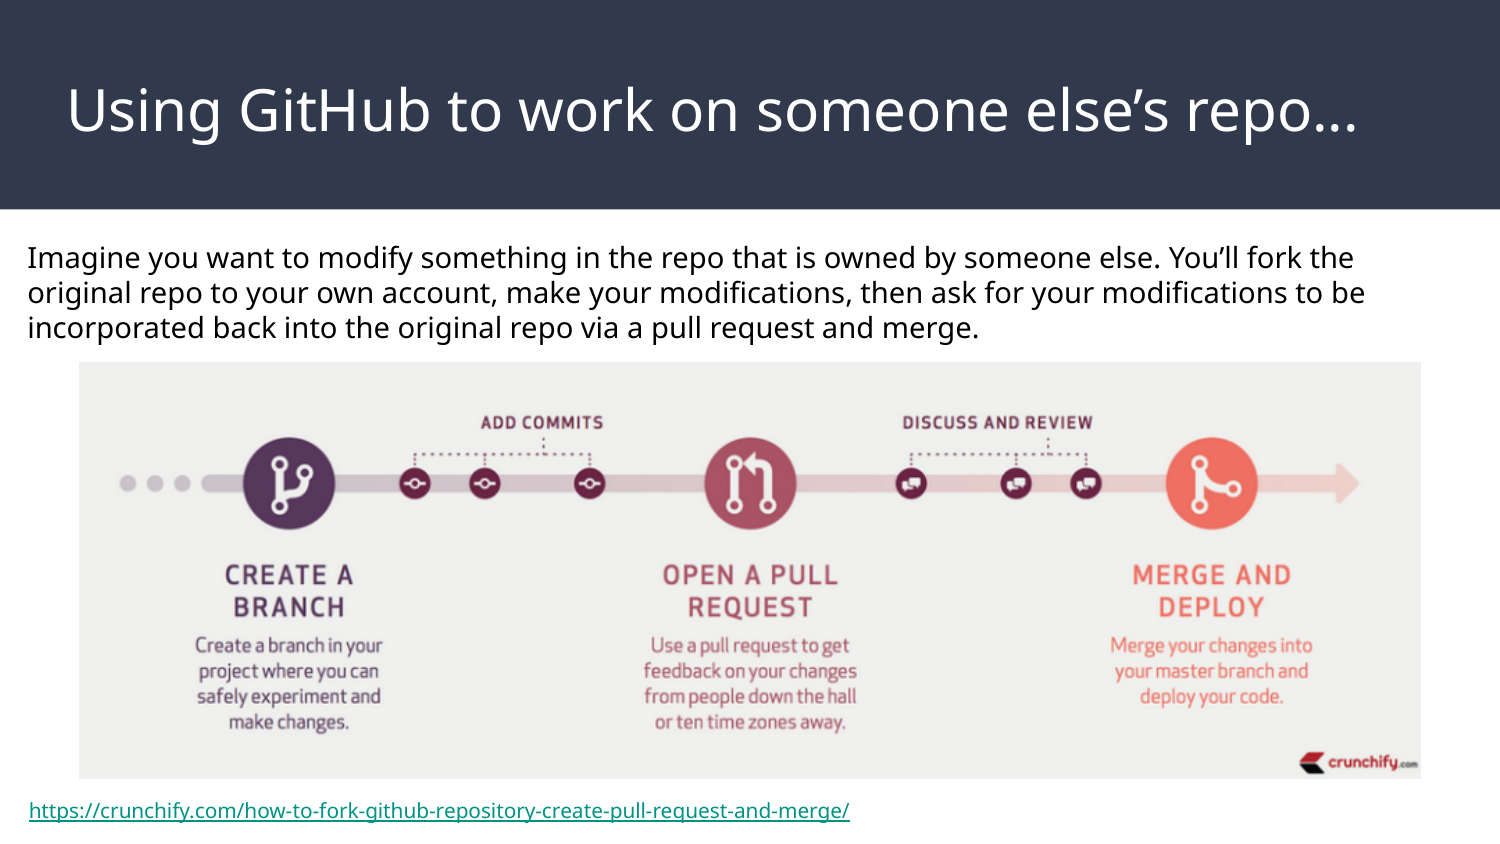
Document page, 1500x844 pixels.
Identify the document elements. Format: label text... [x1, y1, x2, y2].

title Using GitHub to work on someone else’s repo... [51, 58, 1449, 161]
text_box Imagine you want to modify something in the repo that is owned by someone else. You’ll fork the original repo to your own account, make your modifications, then ask for your modifications to be incorporated back into the original repo via a pull request and merge. [12, 224, 1471, 353]
picture [79, 362, 1421, 779]
text_box https://crunchify.com/how-to-fork-github-repository-create-pull-request-and-merge/ [13, 782, 1431, 834]
